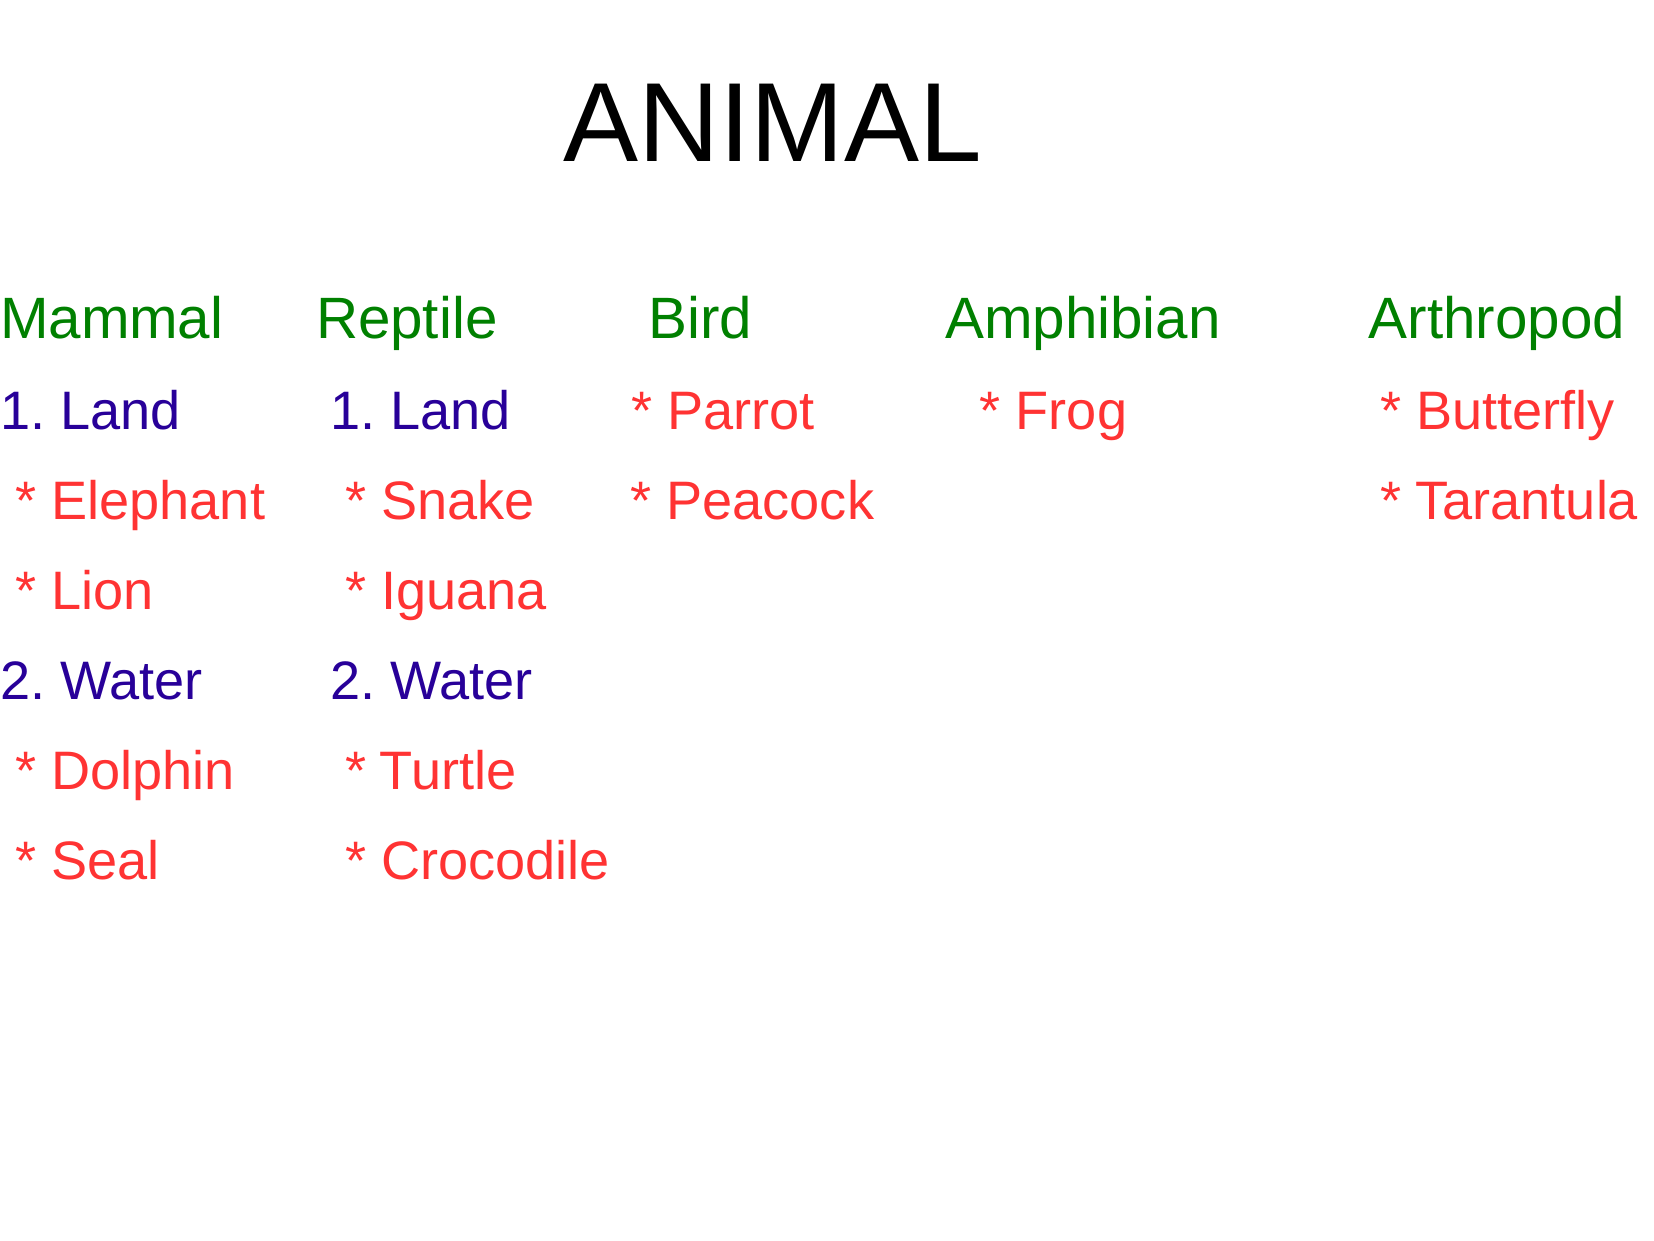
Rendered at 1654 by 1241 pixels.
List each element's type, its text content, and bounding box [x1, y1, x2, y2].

list ANIMAL Mammal Reptile Bird Amphibian Arthropod 1. Land 1. Land * Parrot * Frog * Butterfly * Elephant * Snake * Peacock * Tarantula * Lion * Iguana 2. Water 2. Water * Dolphin * Turtle * Seal * Crocodile [0, 60, 1654, 1216]
